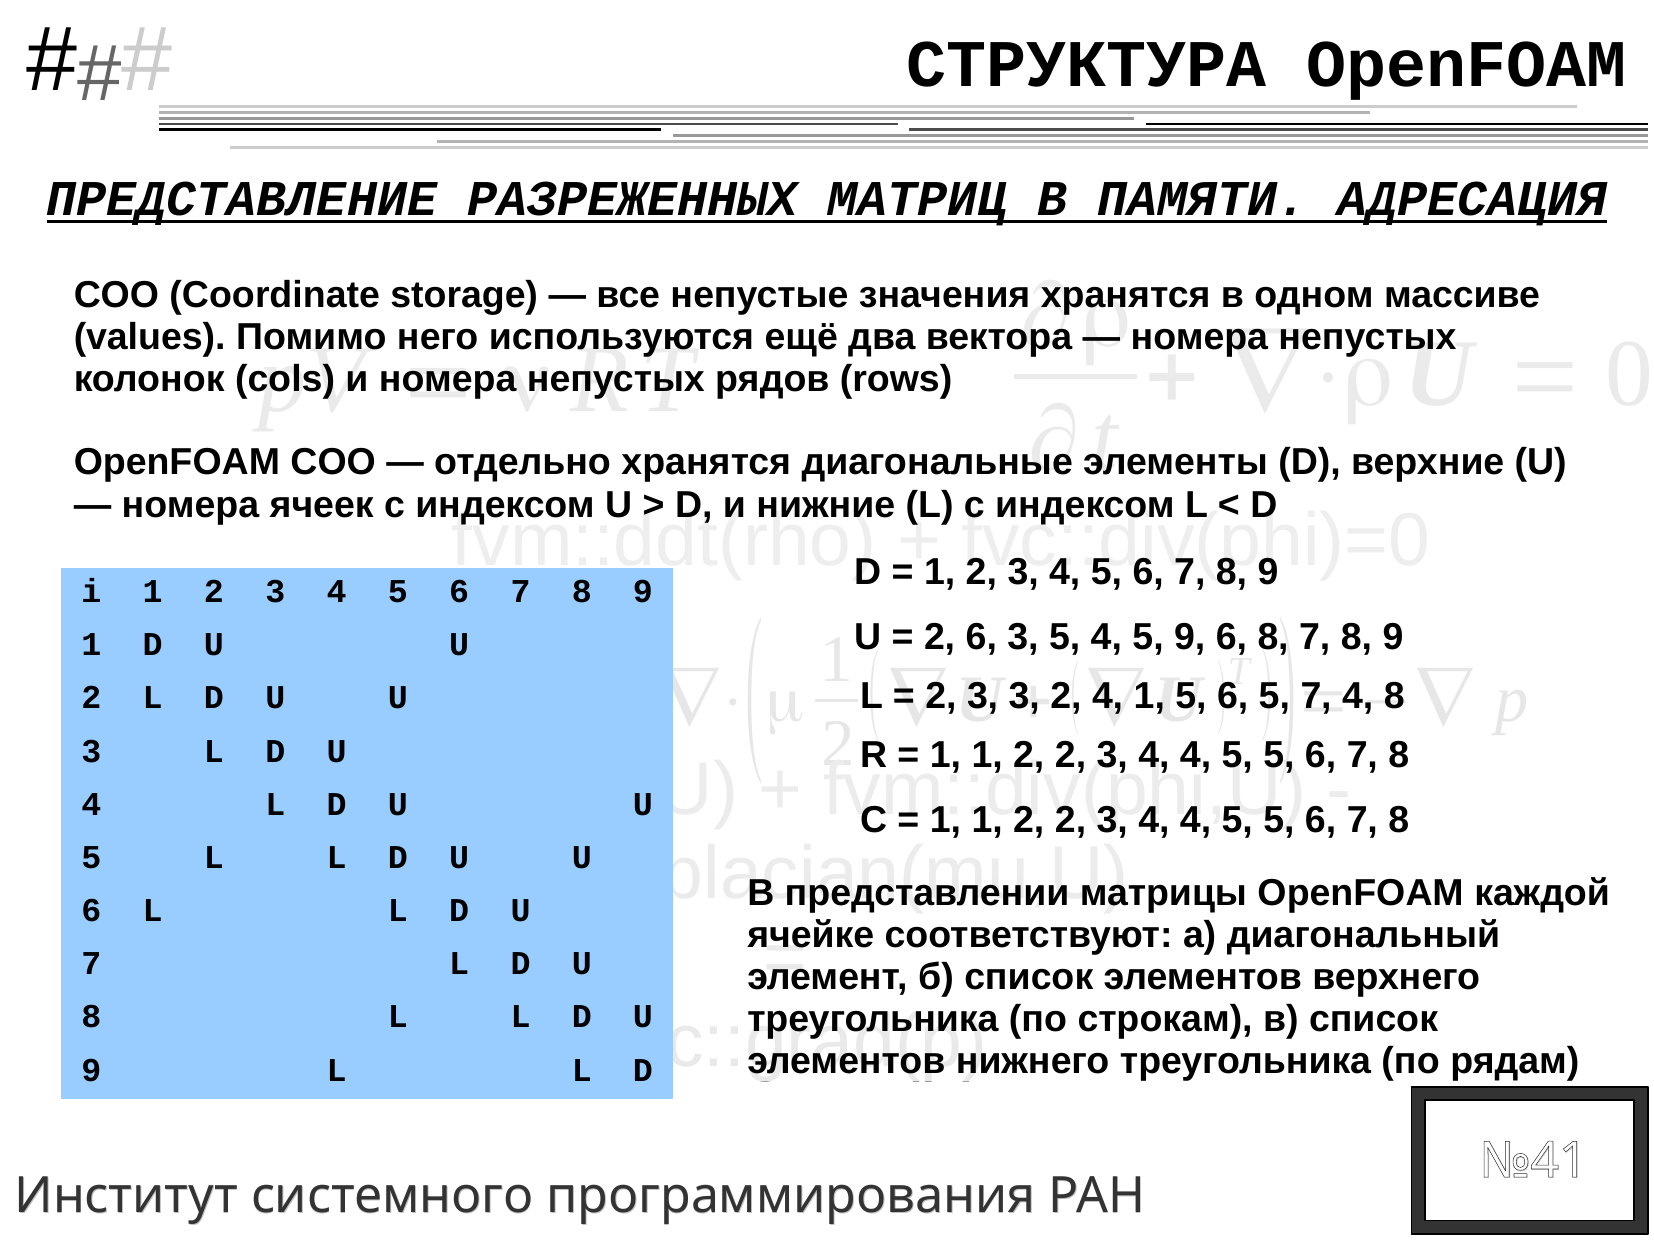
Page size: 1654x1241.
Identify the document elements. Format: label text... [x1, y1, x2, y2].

table_cell D [306, 780, 367, 833]
table_cell L [551, 1046, 612, 1099]
table_cell L [306, 833, 367, 886]
table_cell 5 [61, 833, 122, 886]
table_cell U [367, 780, 429, 833]
table_cell 9 [61, 1046, 122, 1099]
table_cell [122, 1046, 183, 1099]
table_cell D [612, 1046, 673, 1099]
table_cell 8 [61, 993, 122, 1046]
table_cell [490, 1046, 551, 1099]
table_cell D [429, 886, 490, 940]
table_cell [490, 674, 551, 727]
table_header 9 [612, 568, 673, 621]
table_cell [551, 727, 612, 780]
table_cell U [551, 940, 612, 993]
table_cell [429, 674, 490, 727]
table_cell D [367, 833, 429, 886]
table_header 1 [122, 568, 183, 621]
table_cell [367, 621, 429, 674]
table_cell D [183, 674, 245, 727]
table_cell L [122, 886, 183, 940]
table_cell [122, 780, 183, 833]
table_cell U [429, 833, 490, 886]
table_cell [612, 727, 673, 780]
table_cell [367, 940, 429, 993]
table_cell [245, 621, 306, 674]
table_cell U [367, 674, 429, 727]
table_cell [122, 940, 183, 993]
table_cell [122, 833, 183, 886]
table_cell [367, 1046, 429, 1099]
table_cell L [183, 727, 245, 780]
table_cell D [551, 993, 612, 1046]
table_cell [183, 886, 245, 940]
table_cell [245, 940, 306, 993]
table_cell [551, 886, 612, 940]
table_cell U [612, 780, 673, 833]
text_box U = 2, 6, 3, 5, 4, 5, 9, 6, 8, 7, 8, 9 [839, 608, 1430, 666]
table_cell [306, 674, 367, 727]
table_cell [612, 833, 673, 886]
table_cell 4 [61, 780, 122, 833]
table_cell U [306, 727, 367, 780]
table_cell U [490, 886, 551, 940]
table_header 7 [490, 568, 551, 621]
table_cell [490, 621, 551, 674]
table_cell [183, 940, 245, 993]
table_cell [183, 993, 245, 1046]
table_header 6 [429, 568, 490, 621]
text_box L = 2, 3, 3, 2, 4, 1, 5, 6, 5, 7, 4, 8 [845, 667, 1436, 725]
table_cell L [367, 886, 429, 940]
table_header 8 [551, 568, 612, 621]
table_cell D [490, 940, 551, 993]
title ПРЕДСТАВЛЕНИЕ РАЗРЕЖЕННЫХ МАТРИЦ В ПАМЯТИ. АДРЕСАЦИЯ [0, 147, 1654, 257]
table_cell [245, 886, 306, 940]
table_cell D [245, 727, 306, 780]
table_cell [367, 727, 429, 780]
table_cell [245, 833, 306, 886]
table_header i [61, 568, 122, 621]
table_cell L [122, 674, 183, 727]
table_cell L [367, 993, 429, 1046]
table_cell [612, 621, 673, 674]
table_cell L [490, 993, 551, 1046]
table_header 2 [183, 568, 245, 621]
text_box D = 1, 2, 3, 4, 5, 6, 7, 8, 9 [839, 543, 1312, 601]
text_box COO (Coordinate storage) — все непустые значения хранятся в одном массиве (values). Помимо него используются ещё два вектора — номера непустых колонок (cols) и номера непустых рядов (rows) OpenFOAM COO — отдельно хранятся диагональные элементы (D), верхние (U) — номера ячеек с индексом U > D, и нижние (L) с индексом L < D [59, 265, 1625, 533]
table_cell U [612, 993, 673, 1046]
table_cell [122, 727, 183, 780]
table_cell U [551, 833, 612, 886]
table_cell [429, 993, 490, 1046]
table_cell [306, 621, 367, 674]
table_cell [490, 833, 551, 886]
table_cell 3 [61, 727, 122, 780]
table_cell [245, 993, 306, 1046]
table_cell L [429, 940, 490, 993]
table_cell D [122, 621, 183, 674]
table_cell [612, 674, 673, 727]
table_cell [551, 621, 612, 674]
table_cell 1 [61, 621, 122, 674]
table_cell [306, 940, 367, 993]
table_cell [490, 780, 551, 833]
table_cell 6 [61, 886, 122, 940]
table_cell [429, 1046, 490, 1099]
table_cell [612, 940, 673, 993]
table_header 4 [306, 568, 367, 621]
table_cell [429, 727, 490, 780]
table_cell 2 [61, 674, 122, 727]
table_cell L [245, 780, 306, 833]
text_box С = 1, 1, 2, 2, 3, 4, 4, 5, 5, 6, 7, 8 [845, 791, 1465, 849]
table_cell [122, 993, 183, 1046]
table_cell [490, 727, 551, 780]
table_cell [551, 780, 612, 833]
table_cell [429, 780, 490, 833]
table_cell [306, 993, 367, 1046]
table_cell U [245, 674, 306, 727]
table_cell [245, 1046, 306, 1099]
table_cell L [183, 833, 245, 886]
text_box В представлении матрицы OpenFOAM каждой ячейке соответствуют: а) диагональный элемент, б) список элементов верхнего треугольника (по строкам), в) список элементов нижнего треугольника (по рядам) [732, 864, 1654, 1090]
table_cell [551, 674, 612, 727]
table_header 3 [245, 568, 306, 621]
table_cell [183, 1046, 245, 1099]
table_cell U [429, 621, 490, 674]
table_cell L [306, 1046, 367, 1099]
table_header 5 [367, 568, 429, 621]
table_cell [183, 780, 245, 833]
table_cell 7 [61, 940, 122, 993]
text_box R = 1, 1, 2, 2, 3, 4, 4, 5, 5, 6, 7, 8 [845, 726, 1465, 784]
table_cell [306, 886, 367, 940]
table_cell U [183, 621, 245, 674]
table_cell [612, 886, 673, 940]
